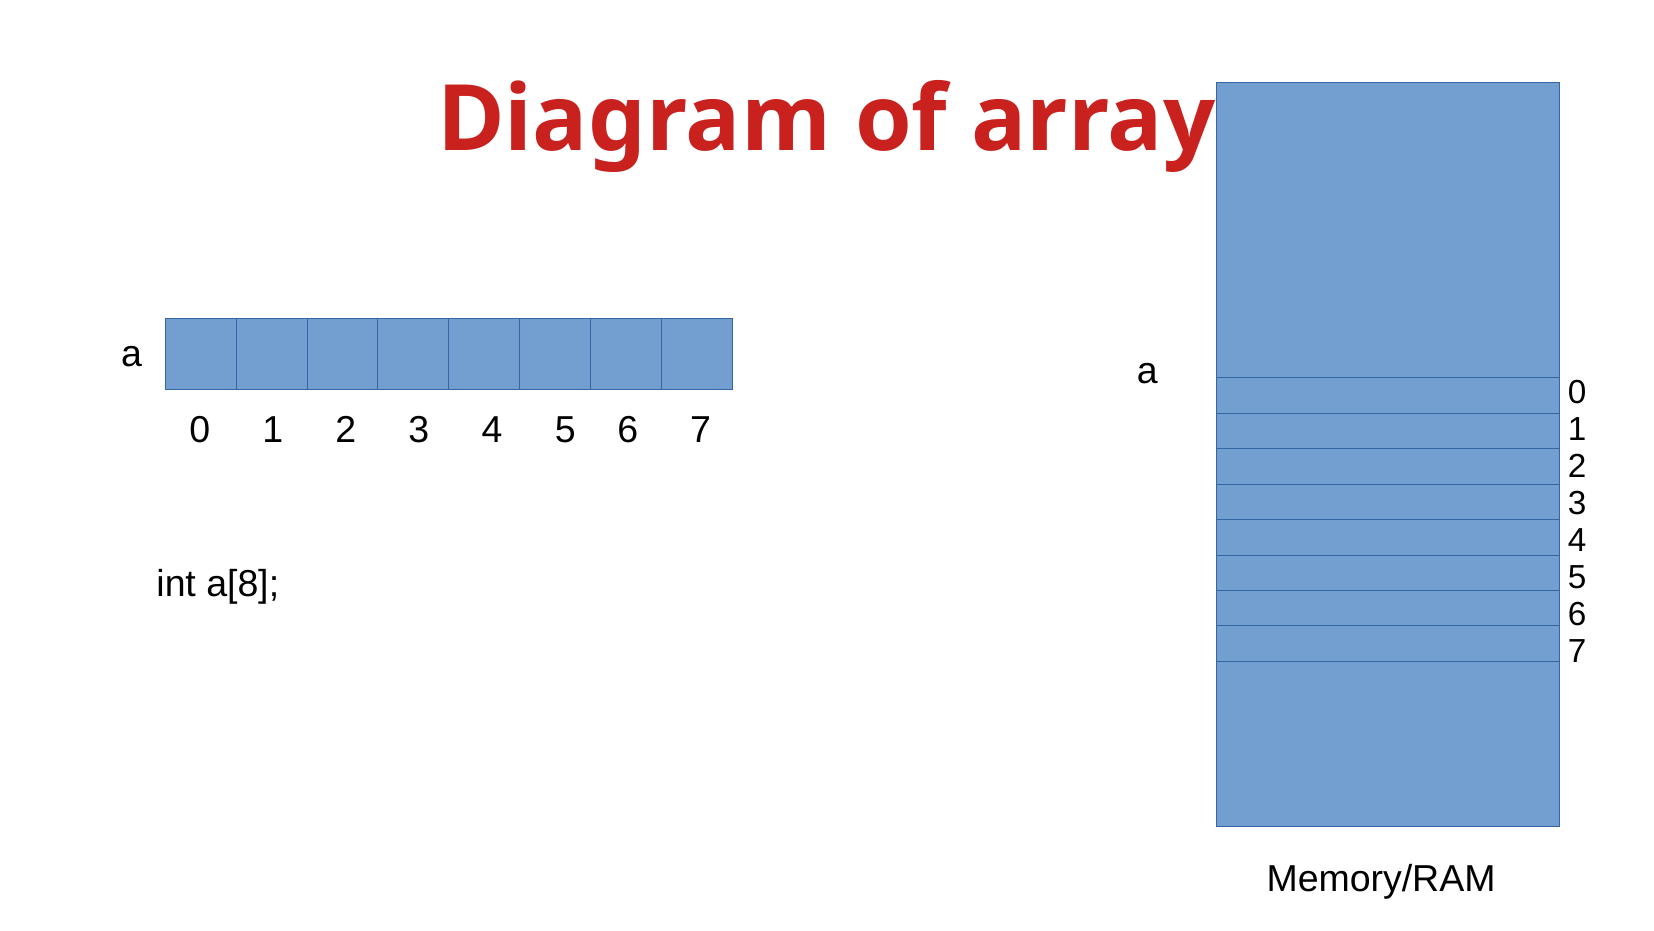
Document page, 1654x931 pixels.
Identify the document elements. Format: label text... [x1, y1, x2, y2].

text_box [165, 318, 733, 390]
text_box 0 1 2 3 4 5 6 7 [153, 401, 733, 459]
text_box a [106, 324, 189, 382]
text_box int a[8]; [141, 555, 922, 654]
text_box [1216, 82, 1560, 827]
text_box a [1122, 342, 1217, 400]
text_box 0 1 2 3 4 5 6 7 [1553, 366, 1613, 678]
text_box Memory/RAM [1251, 850, 1524, 908]
title Diagram of array [82, 37, 1571, 193]
